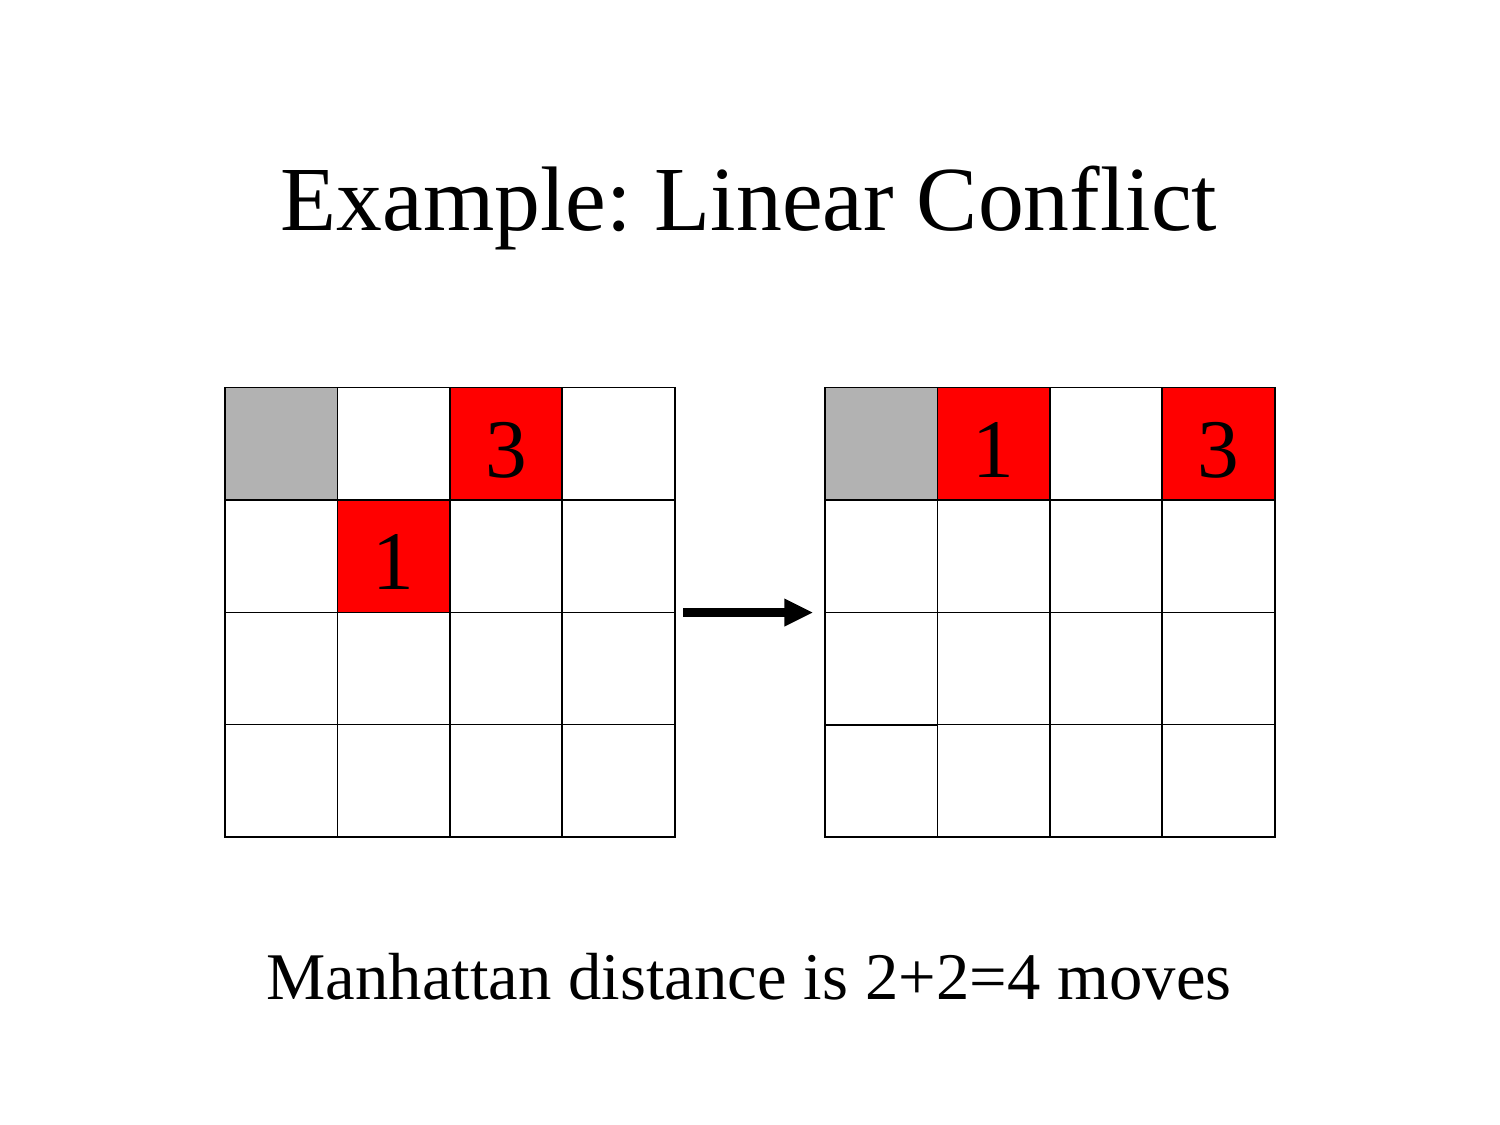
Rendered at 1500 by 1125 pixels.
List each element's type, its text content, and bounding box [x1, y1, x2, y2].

text_box 1 [937, 387, 1050, 499]
text_box Manhattan distance is 2+2=4 moves [212, 924, 1288, 1021]
text_box [224, 387, 338, 499]
text_box [824, 387, 937, 499]
text_box 1 [338, 501, 449, 612]
text_box Example: Linear Conflict [112, 99, 1388, 288]
text_box 3 [451, 388, 561, 499]
text_box 3 [1163, 388, 1274, 499]
